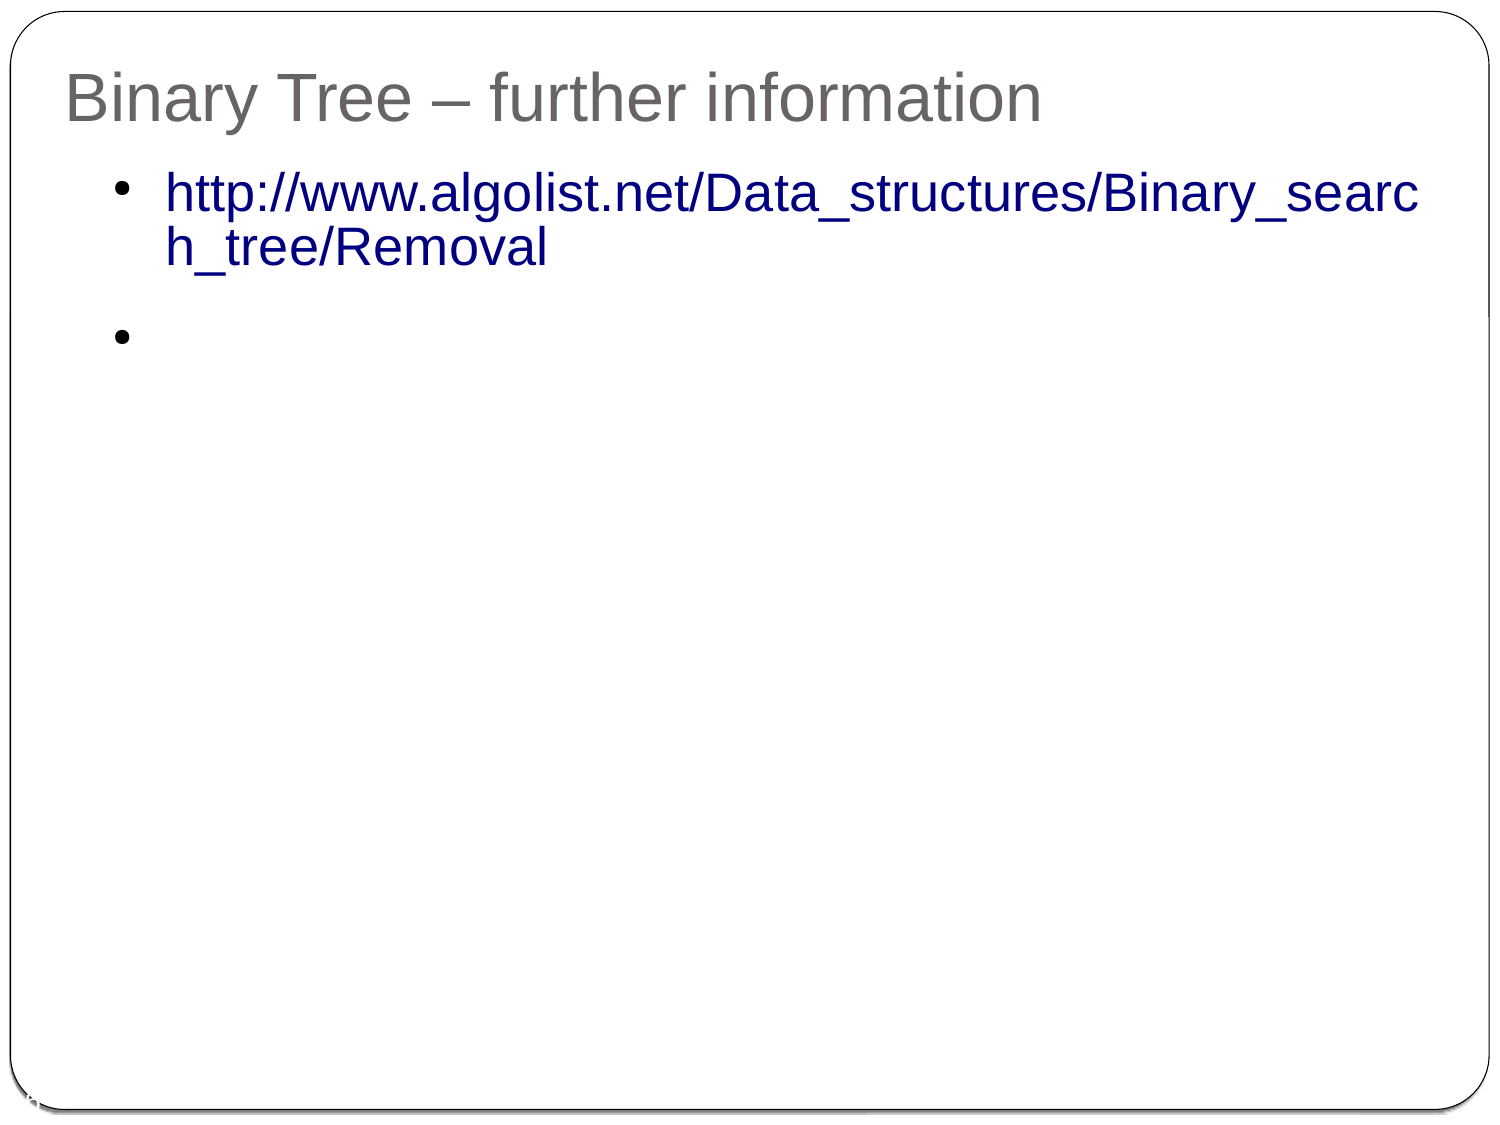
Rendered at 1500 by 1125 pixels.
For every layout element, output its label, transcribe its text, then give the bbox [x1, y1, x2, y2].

list http://www.algolist.net/Data_structures/Binary_search_tree/Removal [80, 149, 1456, 405]
title Binary Tree – further information [50, 45, 1450, 150]
slide_number <number> [0, 1074, 50, 1125]
